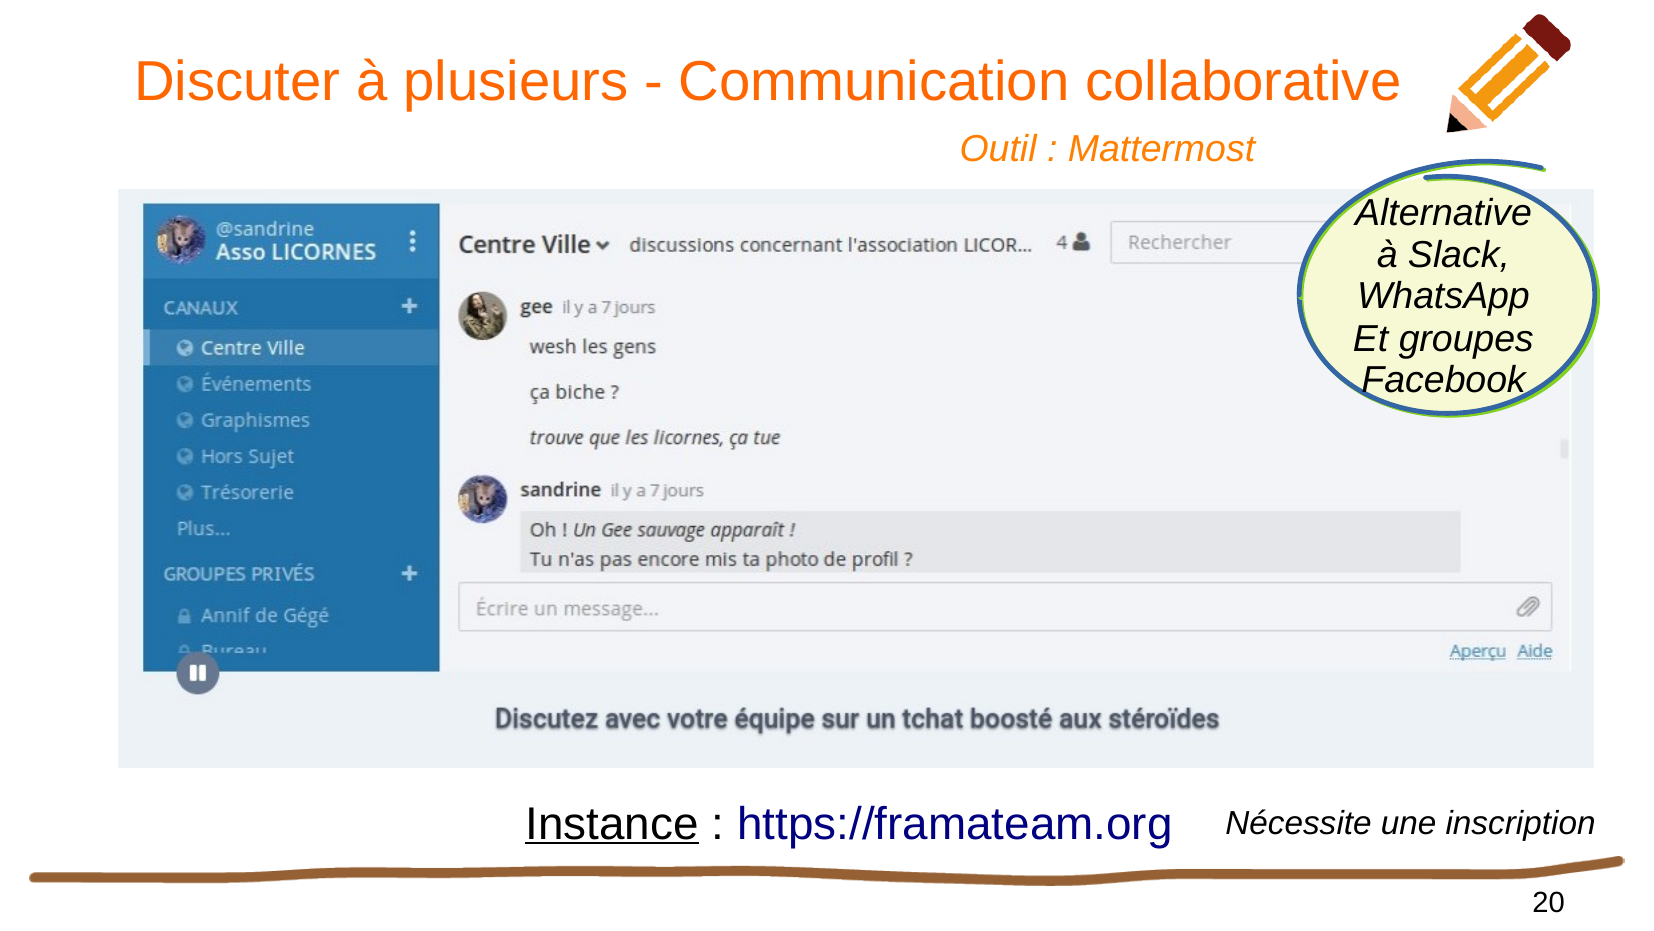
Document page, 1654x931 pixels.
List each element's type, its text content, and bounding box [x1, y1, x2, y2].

text_box Instance : https://framateam.org [510, 790, 1188, 857]
text_box [1304, 221, 1338, 370]
text_box Nécessite une inscription [1210, 797, 1612, 850]
picture [118, 189, 1594, 768]
picture [29, 856, 1625, 886]
picture [1446, 14, 1571, 133]
text_box [1397, 177, 1473, 183]
text_box Alternative à Slack, WhatsApp Et groupes Facebook [1338, 183, 1597, 409]
text_box Outil : Mattermost [944, 120, 1271, 178]
title Discuter à plusieurs - Communication collaborative [88, 29, 1447, 133]
